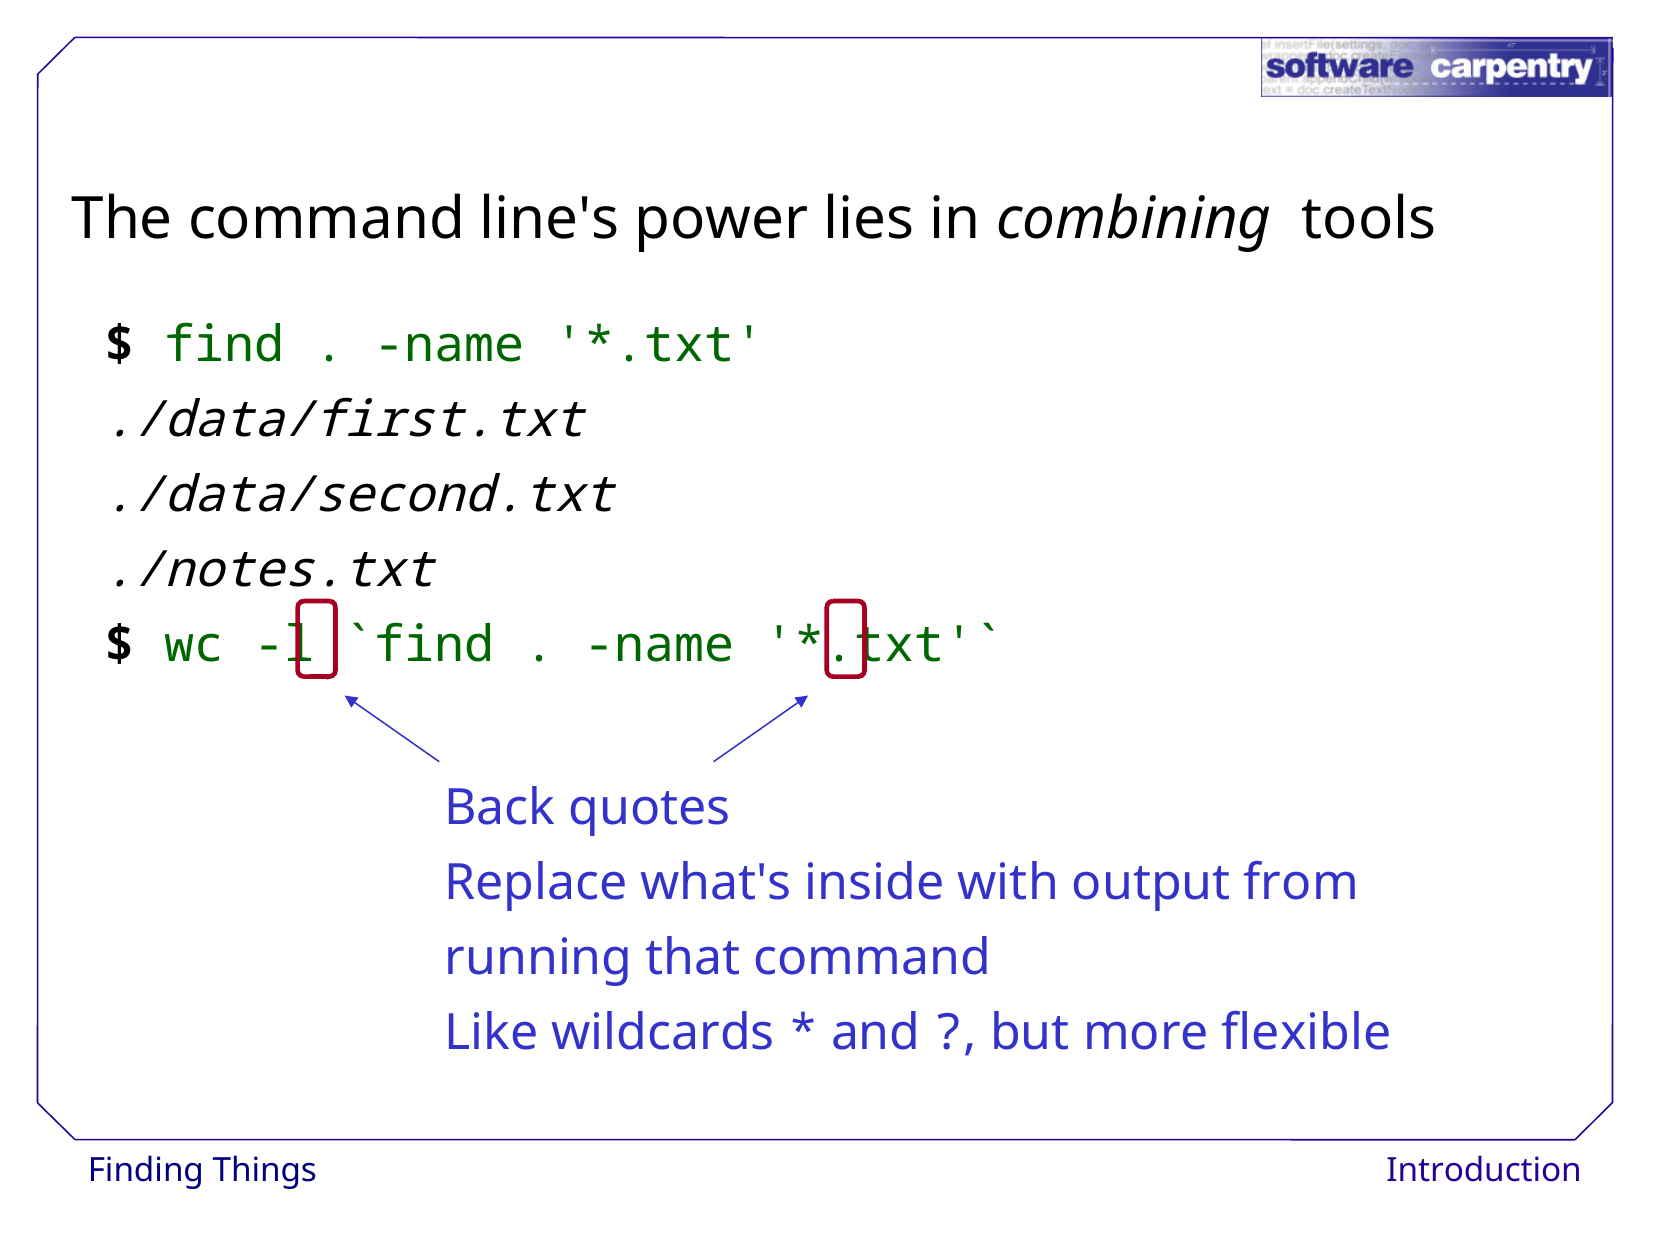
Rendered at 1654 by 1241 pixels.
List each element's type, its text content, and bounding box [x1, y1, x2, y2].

text_box The command line's power lies in combining tools [56, 138, 1602, 259]
text_box $ find . -name '*.txt' ./data/first.txt ./data/second.txt ./notes.txt $ wc -l `find . -name '*.txt'` [89, 289, 1512, 1046]
text_box Back quotes Replace what's inside with output from running that command Like wildcards * and ?, but more flexible [429, 752, 1489, 1074]
picture [1261, 39, 1613, 97]
